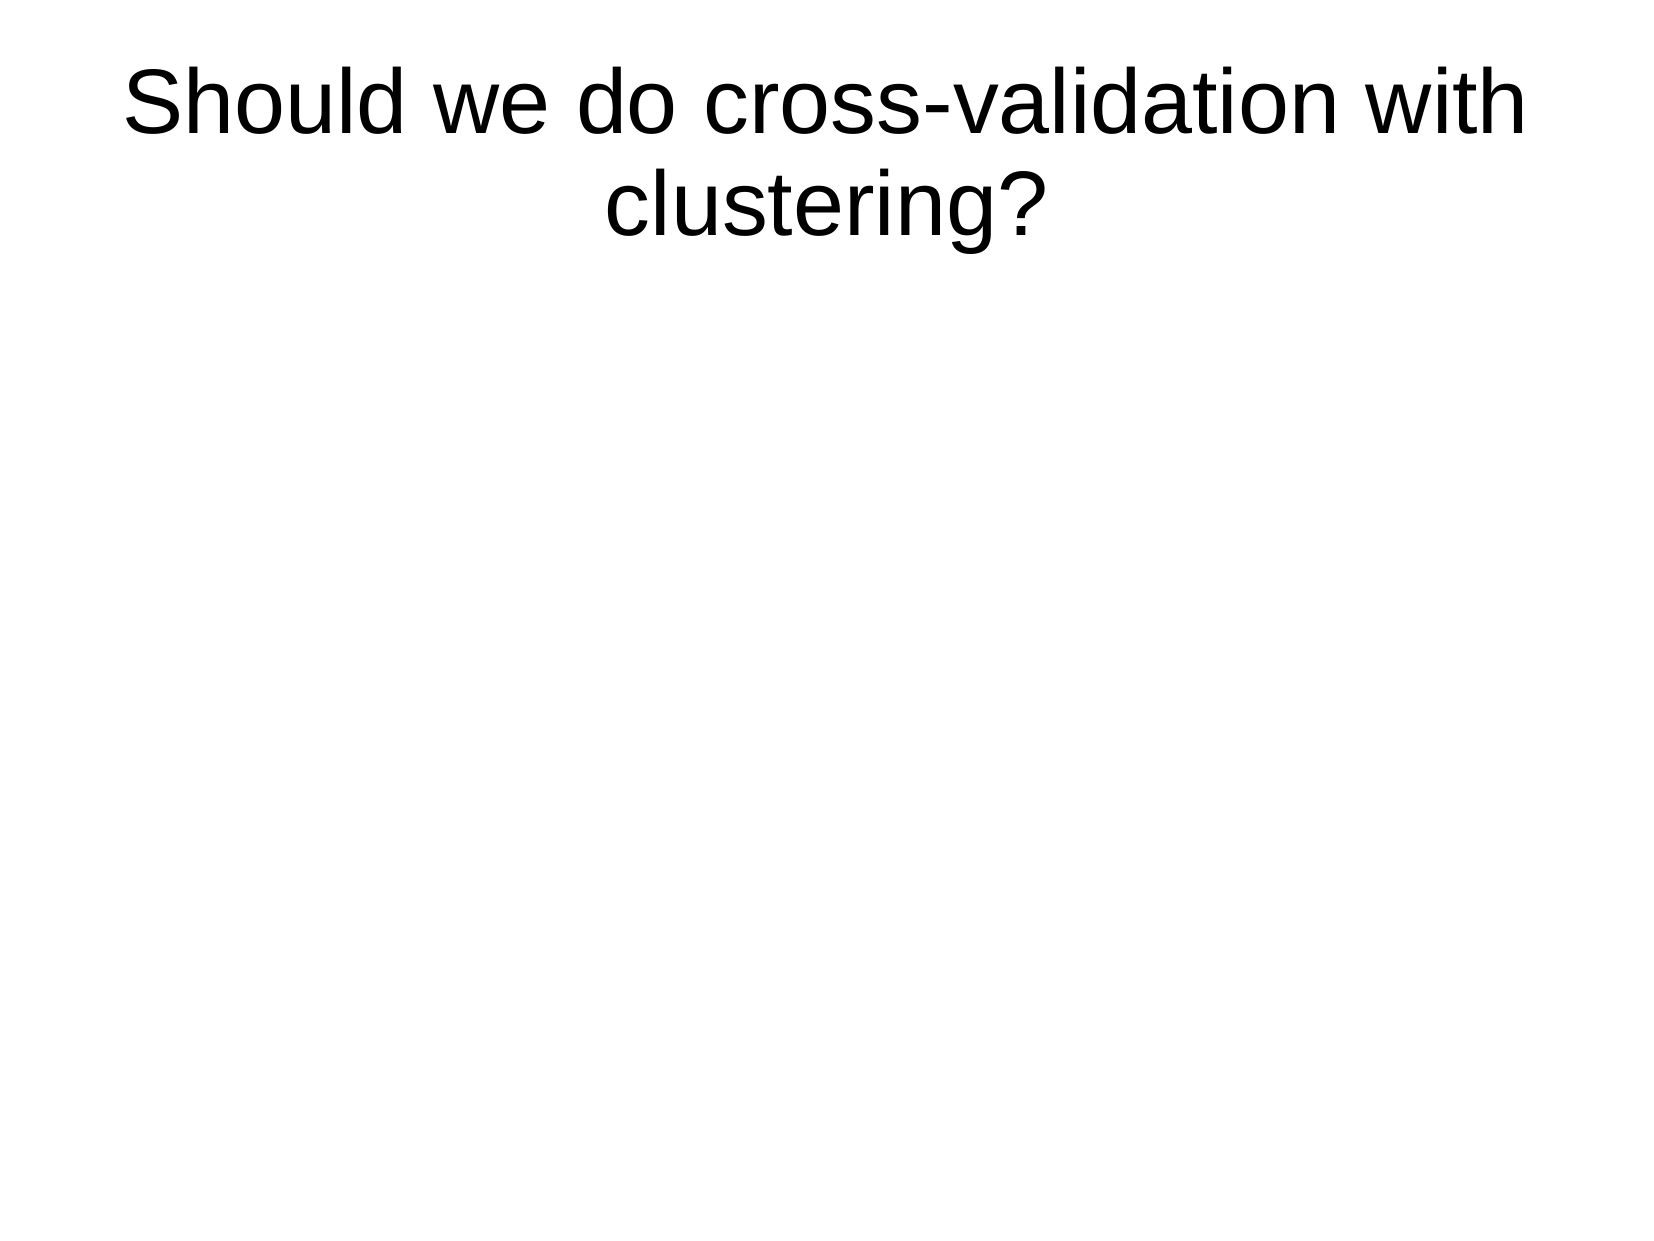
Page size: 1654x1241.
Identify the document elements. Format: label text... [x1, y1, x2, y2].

title Should we do cross-validation with clustering? [82, 49, 1571, 257]
